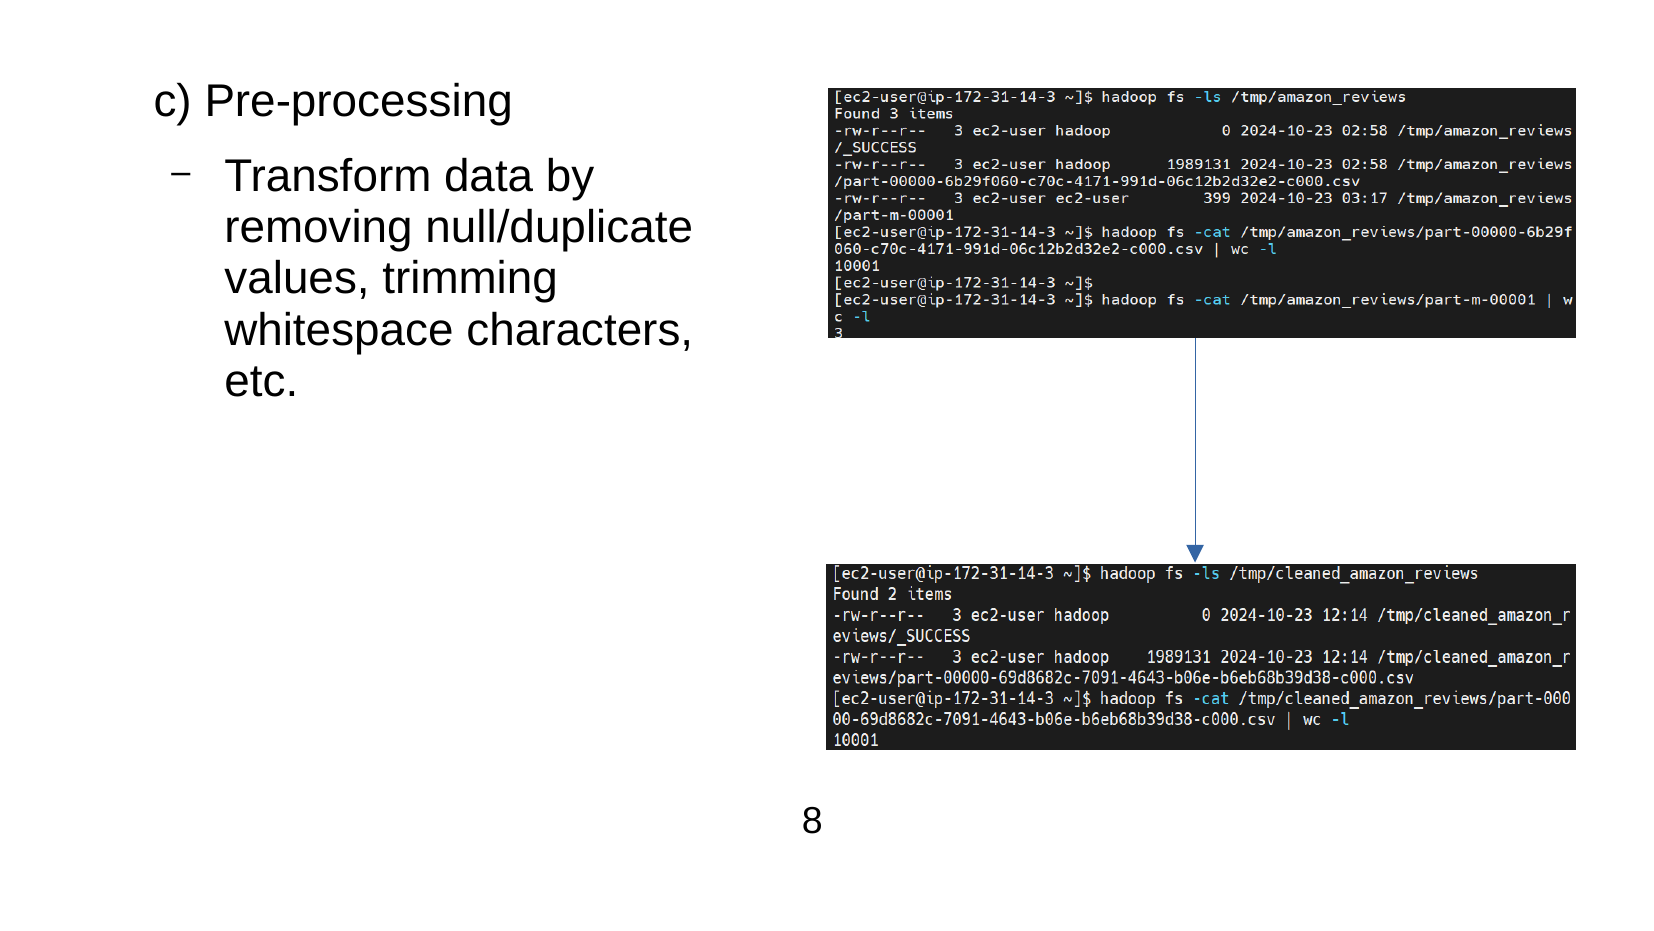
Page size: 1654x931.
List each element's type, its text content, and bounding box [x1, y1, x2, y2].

list c) Pre-processing Transform data by removing null/duplicate values, trimming whitespace characters, etc. [82, 75, 751, 413]
picture [825, 564, 1576, 751]
picture [825, 88, 1576, 338]
text_box <number> [787, 792, 1013, 863]
